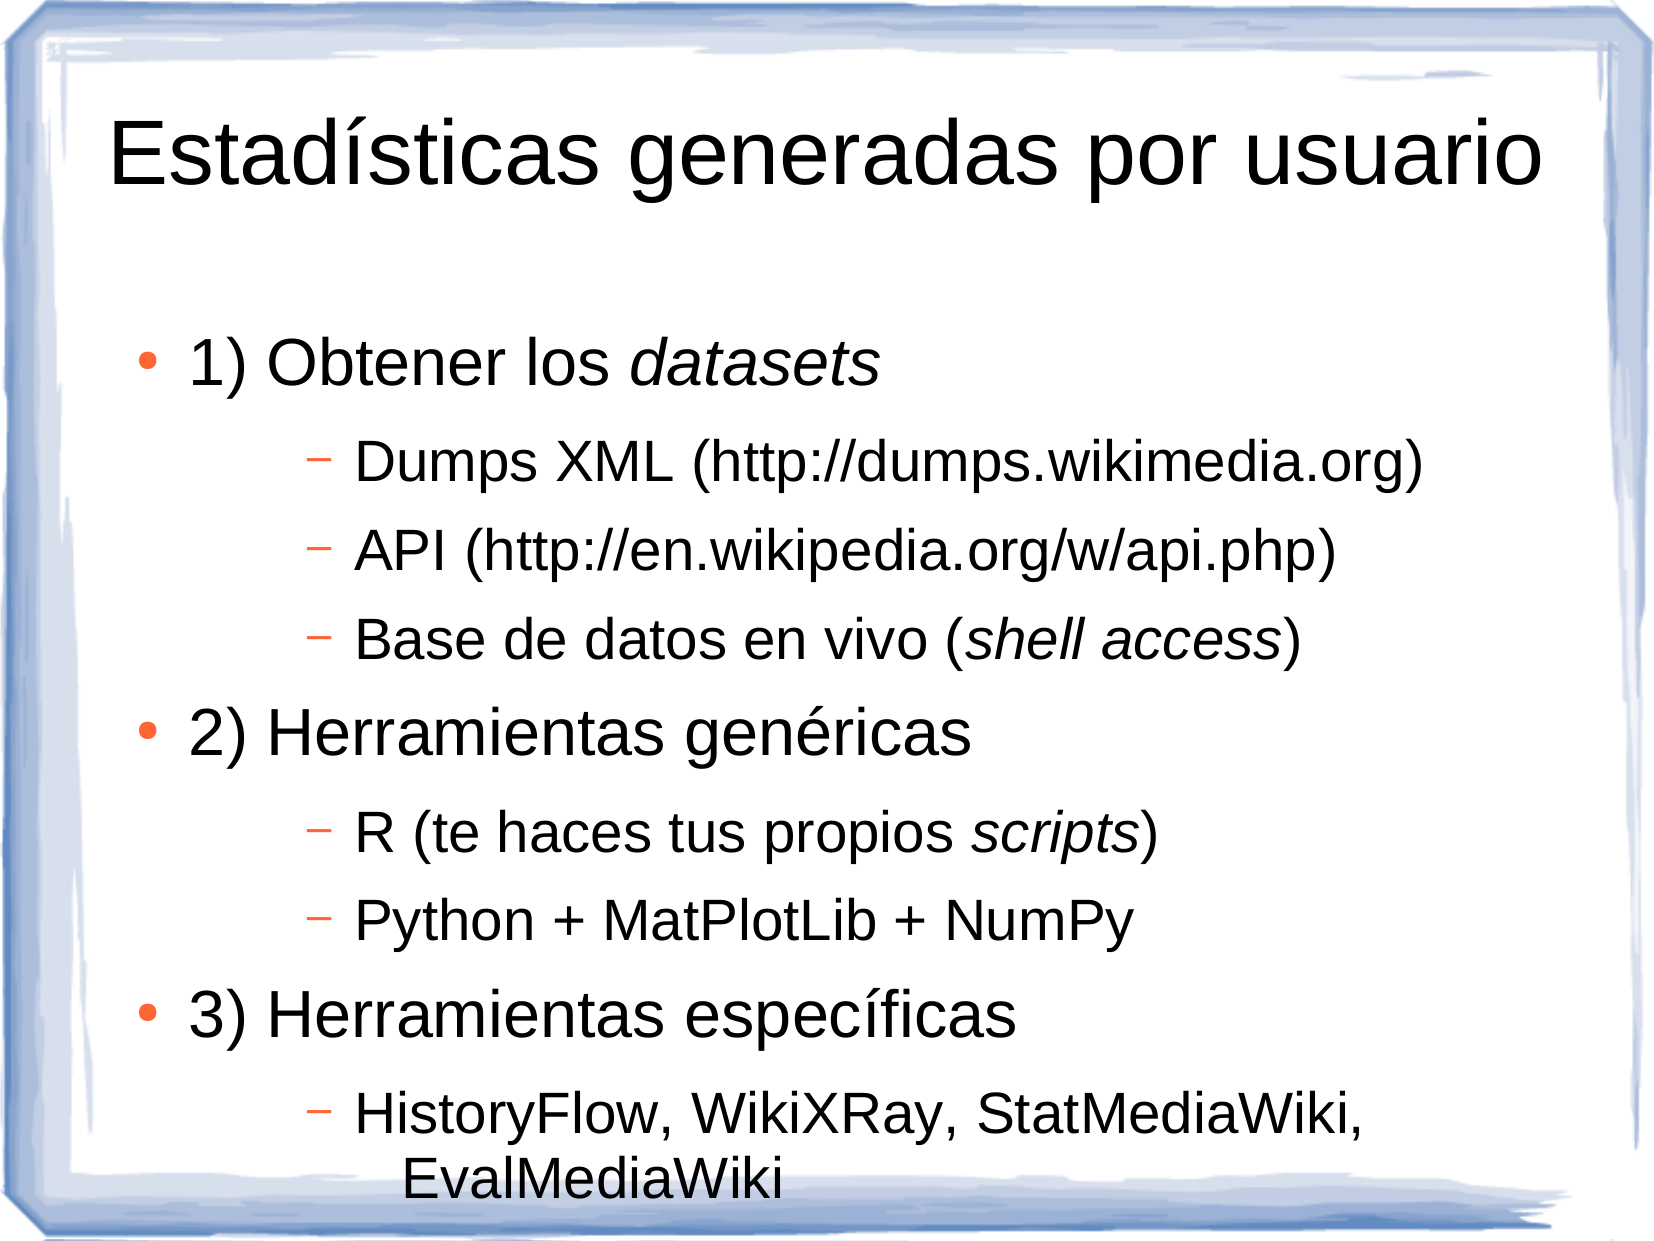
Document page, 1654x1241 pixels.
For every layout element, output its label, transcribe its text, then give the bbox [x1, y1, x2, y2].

list 1) Obtener los datasets Dumps XML (http://dumps.wikimedia.org) API (http://en.wikipedia.org/w/api.php) Base de datos en vivo (shell access) 2) Herramientas genéricas R (te haces tus propios scripts) Python + MatPlotLib + NumPy 3) Herramientas específicas HistoryFlow, WikiXRay, StatMediaWiki, EvalMediaWiki [118, 324, 1571, 1211]
picture [0, 0, 1654, 1241]
title Estadísticas generadas por usuario [82, 49, 1571, 257]
